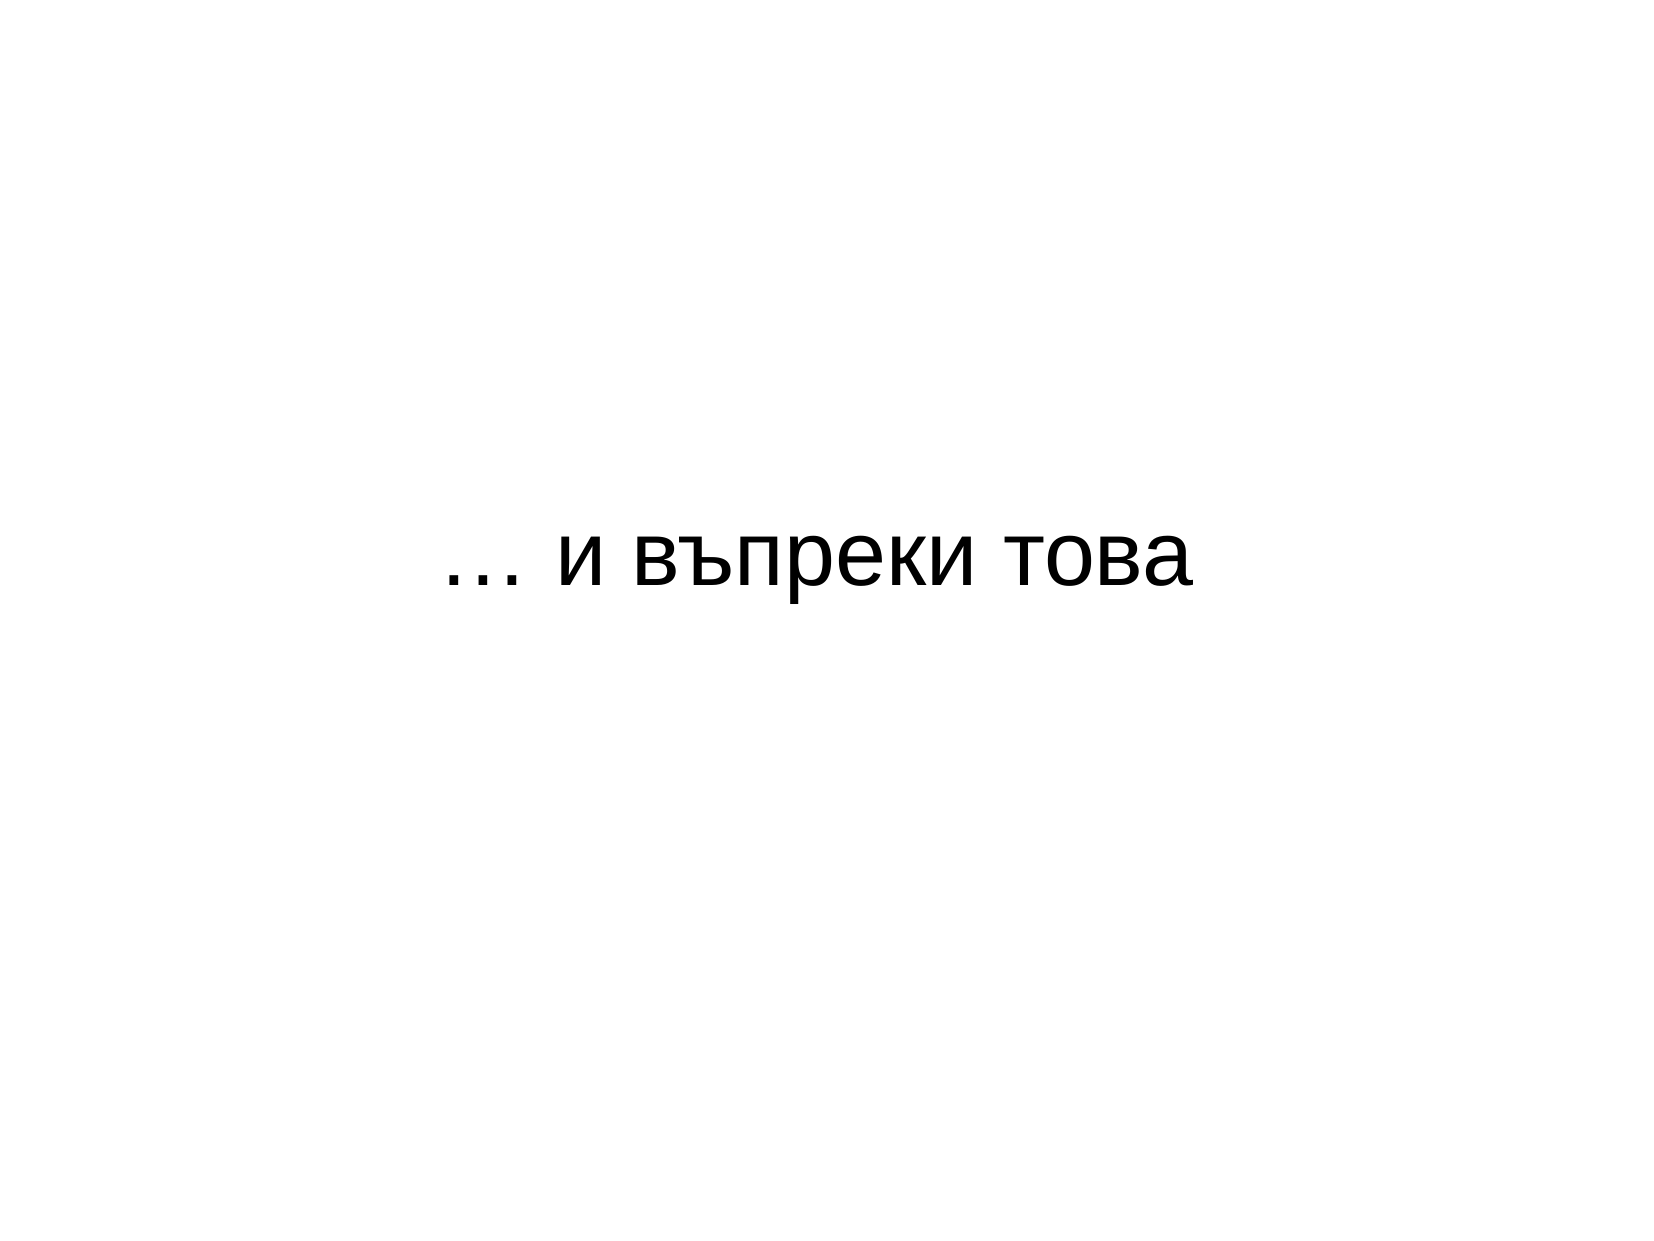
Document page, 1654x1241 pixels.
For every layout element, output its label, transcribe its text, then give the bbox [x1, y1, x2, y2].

title … и въпреки това [71, 450, 1561, 658]
